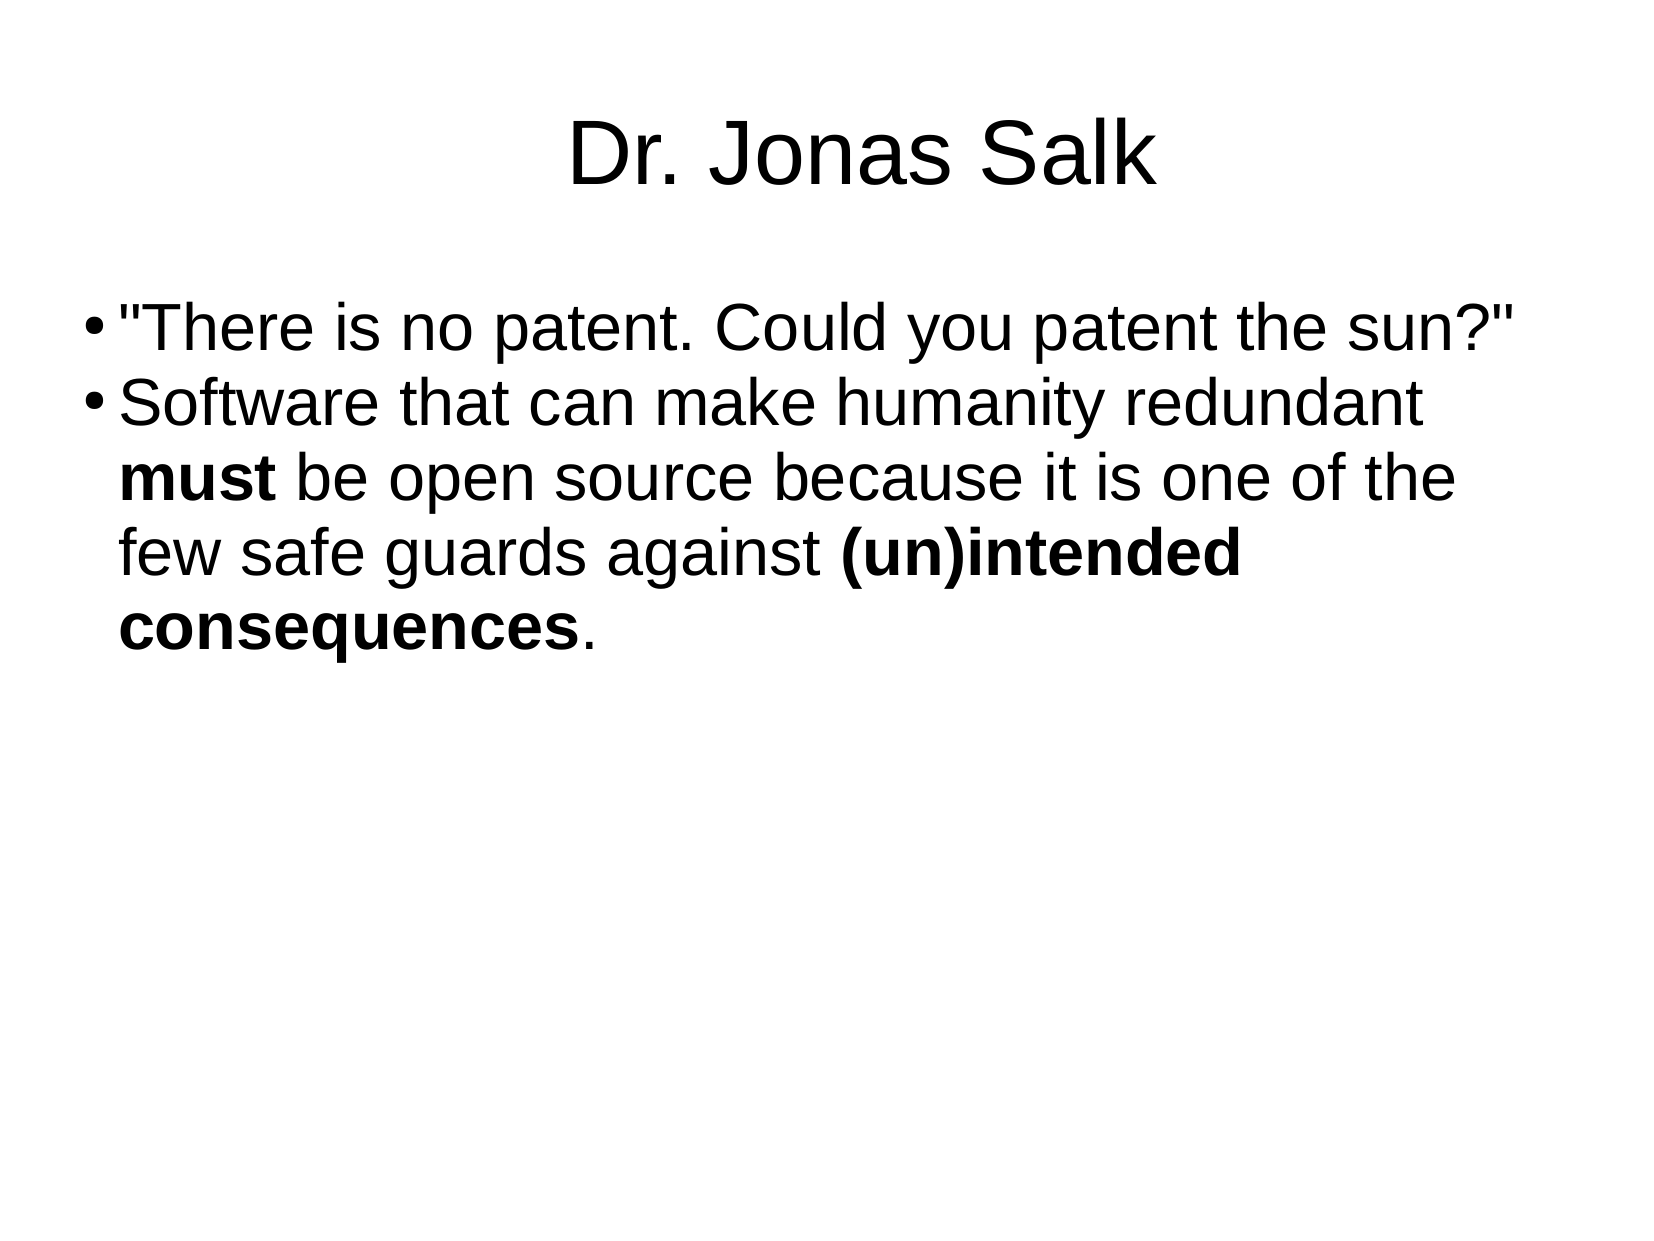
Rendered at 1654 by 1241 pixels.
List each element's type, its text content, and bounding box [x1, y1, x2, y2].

subtitle "There is no patent. Could you patent the sun?" Software that can make humanity redundant must be open source because it is one of the few safe guards against (un)intended consequences. [82, 290, 1571, 1188]
title Dr. Jonas Salk [82, 49, 1571, 257]
